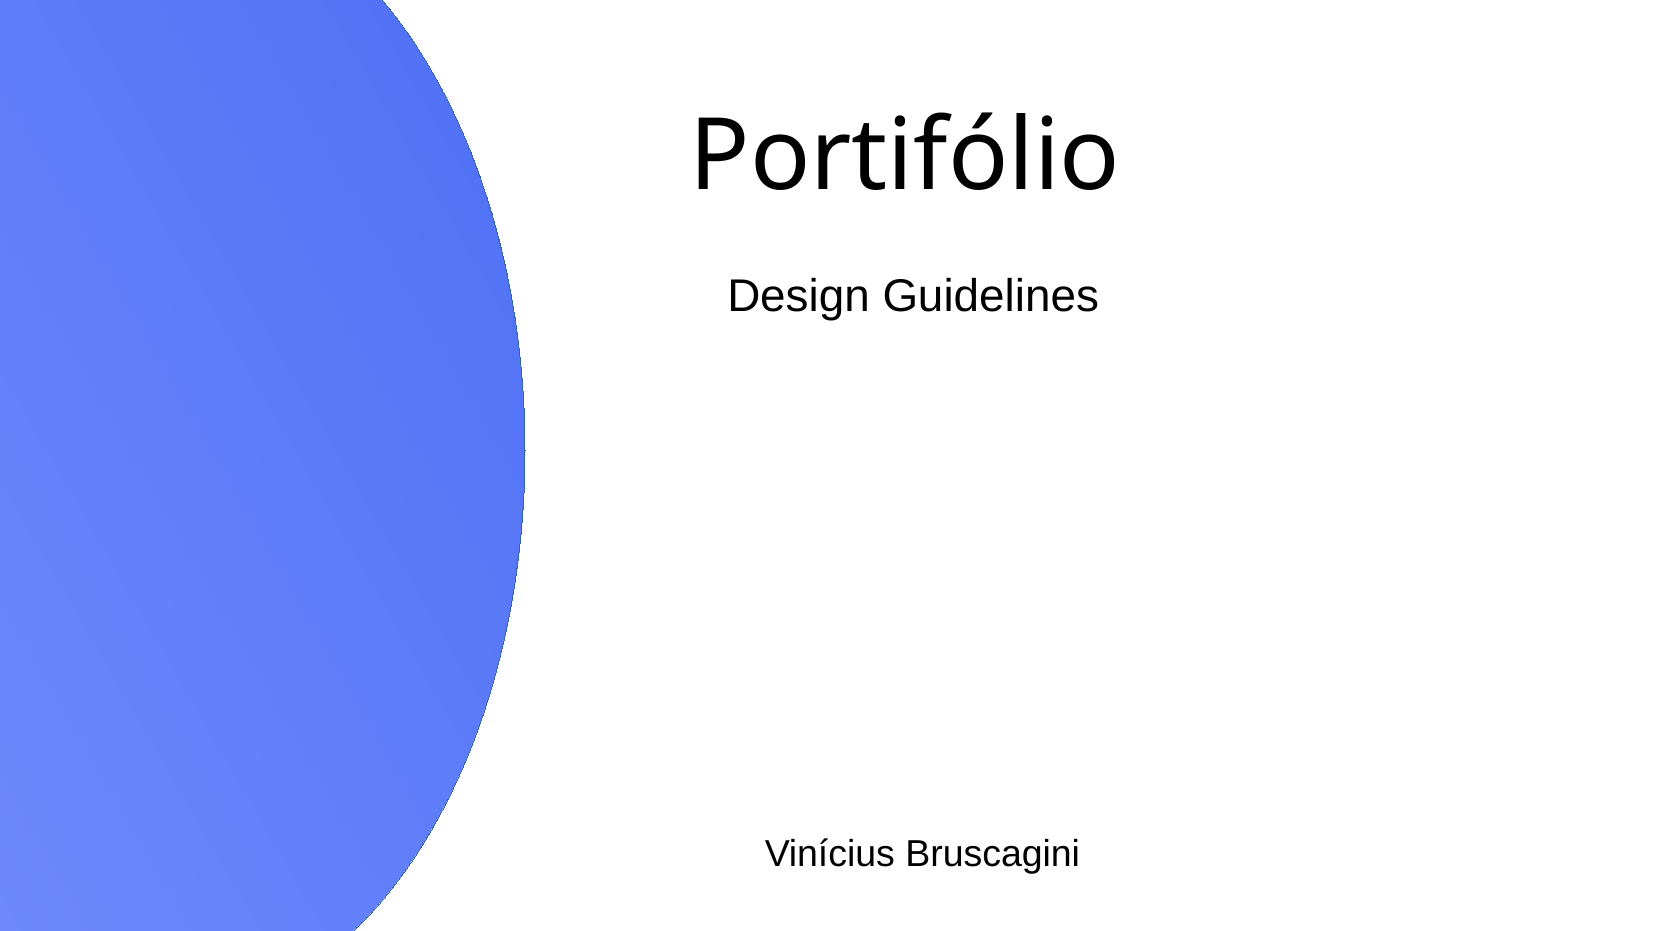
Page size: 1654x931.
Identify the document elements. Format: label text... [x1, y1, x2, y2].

text_box Vinícius Bruscagini [750, 825, 1501, 882]
text_box [0, 0, 526, 931]
text_box Portifólio [675, 75, 1576, 210]
text_box Design Guidelines [712, 262, 1538, 329]
